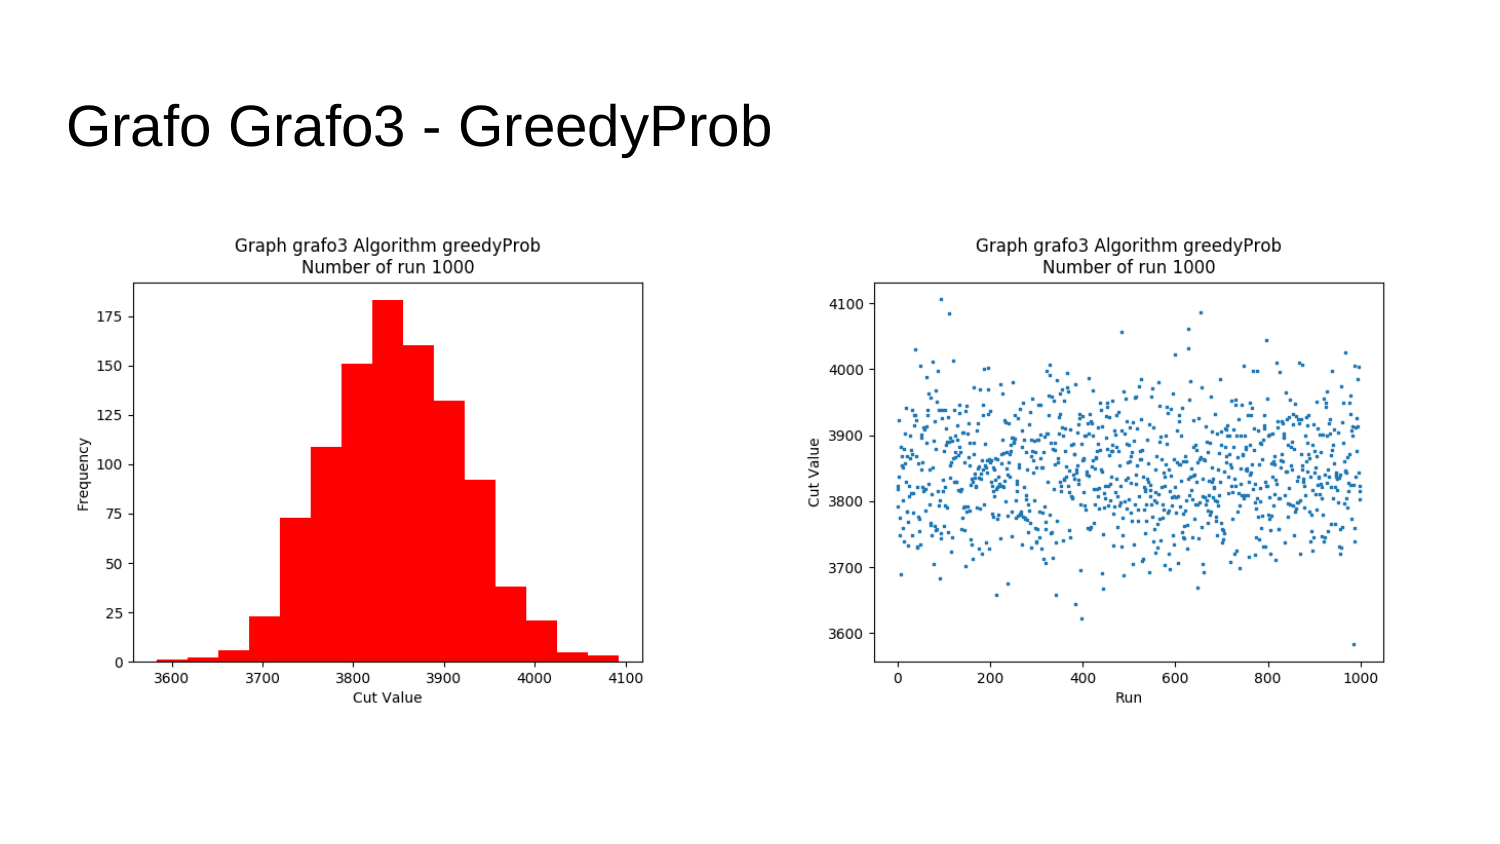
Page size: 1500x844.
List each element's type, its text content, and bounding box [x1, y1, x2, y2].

title Grafo Grafo3 - GreedyProb [51, 72, 1449, 167]
picture [51, 223, 708, 716]
picture [792, 223, 1449, 716]
